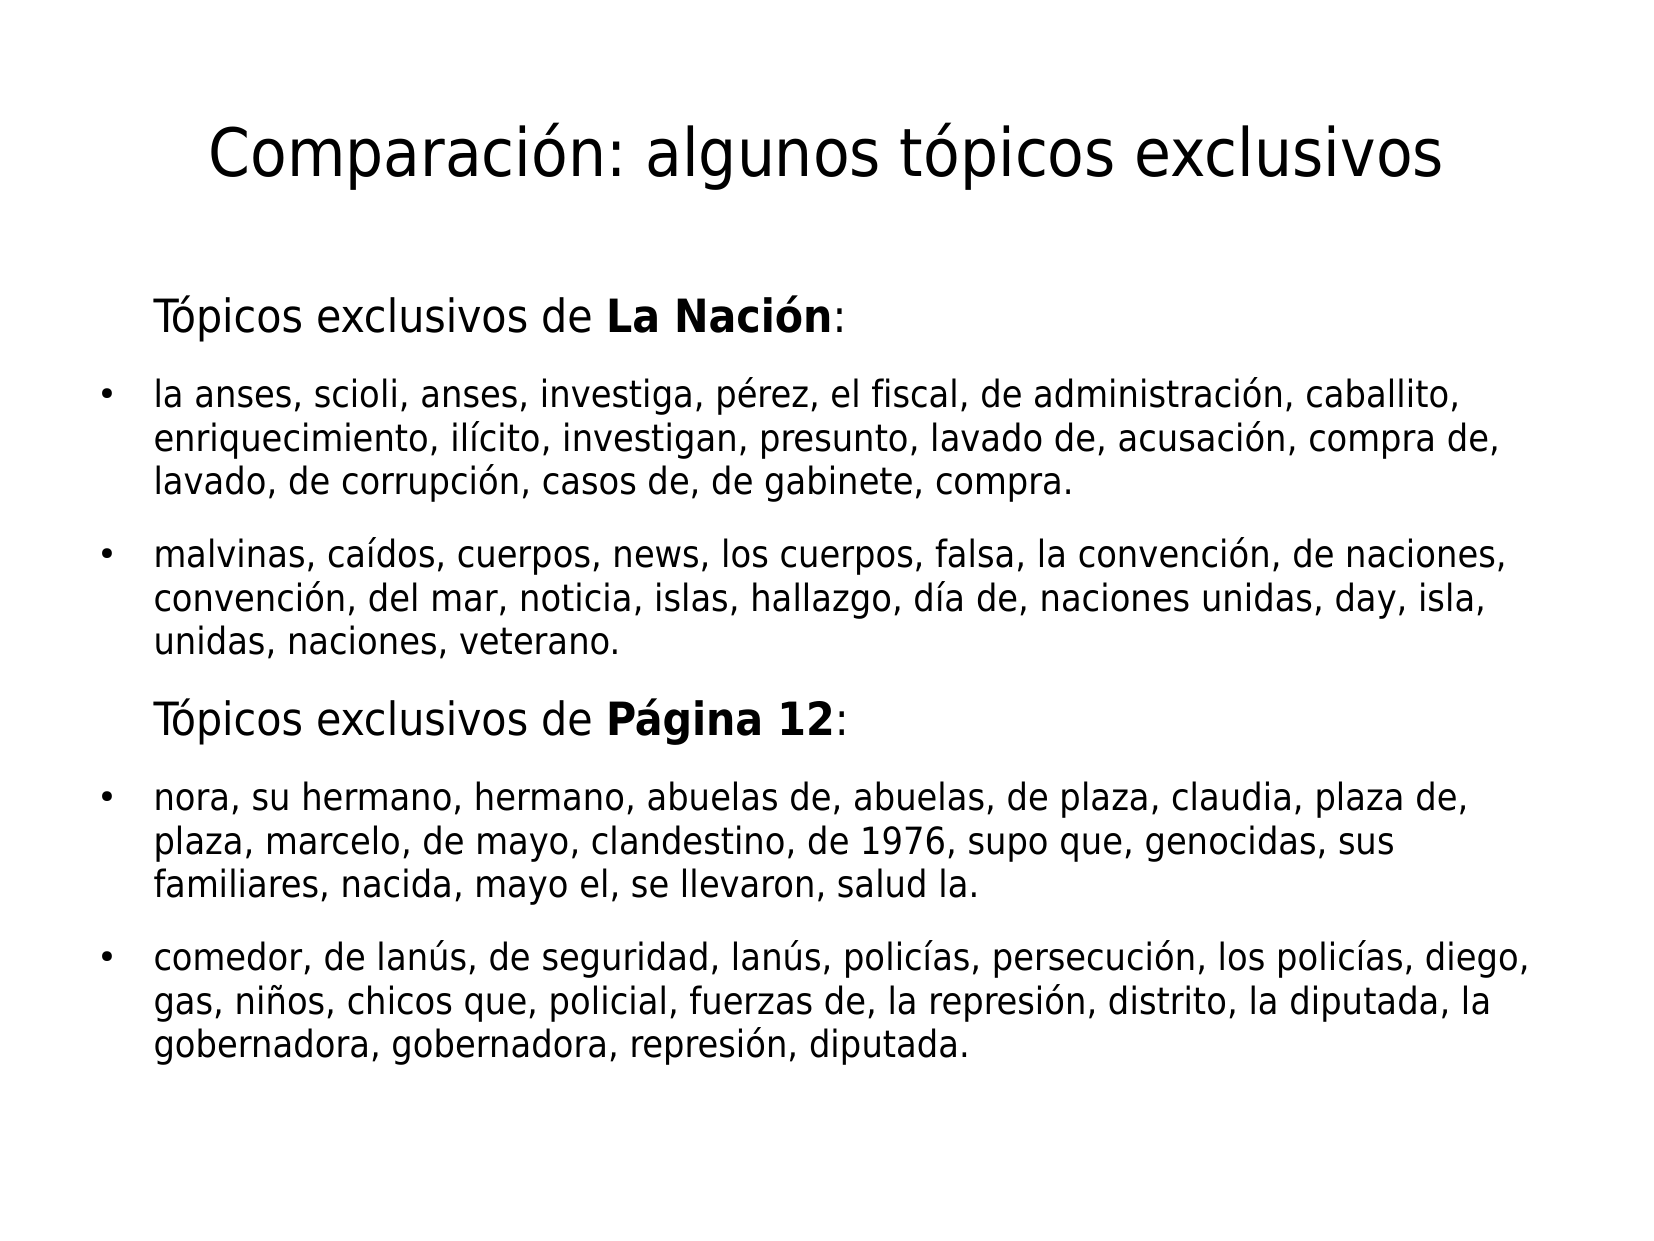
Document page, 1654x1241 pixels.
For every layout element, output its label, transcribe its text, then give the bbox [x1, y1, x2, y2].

list Tópicos exclusivos de La Nación: la anses, scioli, anses, investiga, pérez, el fiscal, de administración, caballito, enriquecimiento, ilícito, investigan, presunto, lavado de, acusación, compra de, lavado, de corrupción, casos de, de gabinete, compra. malvinas, caídos, cuerpos, news, los cuerpos, falsa, la convención, de naciones, convención, del mar, noticia, islas, hallazgo, día de, naciones unidas, day, isla, unidas, naciones, veterano. Tópicos exclusivos de Página 12: nora, su hermano, hermano, abuelas de, abuelas, de plaza, claudia, plaza de, plaza, marcelo, de mayo, clandestino, de 1976, supo que, genocidas, sus familiares, nacida, mayo el, se llevaron, salud la. comedor, de lanús, de seguridad, lanús, policías, persecución, los policías, diego, gas, niños, chicos que, policial, fuerzas de, la represión, distrito, la diputada, la gobernadora, gobernadora, represión, diputada. [82, 290, 1571, 1193]
title Comparación: algunos tópicos exclusivos [82, 49, 1571, 257]
